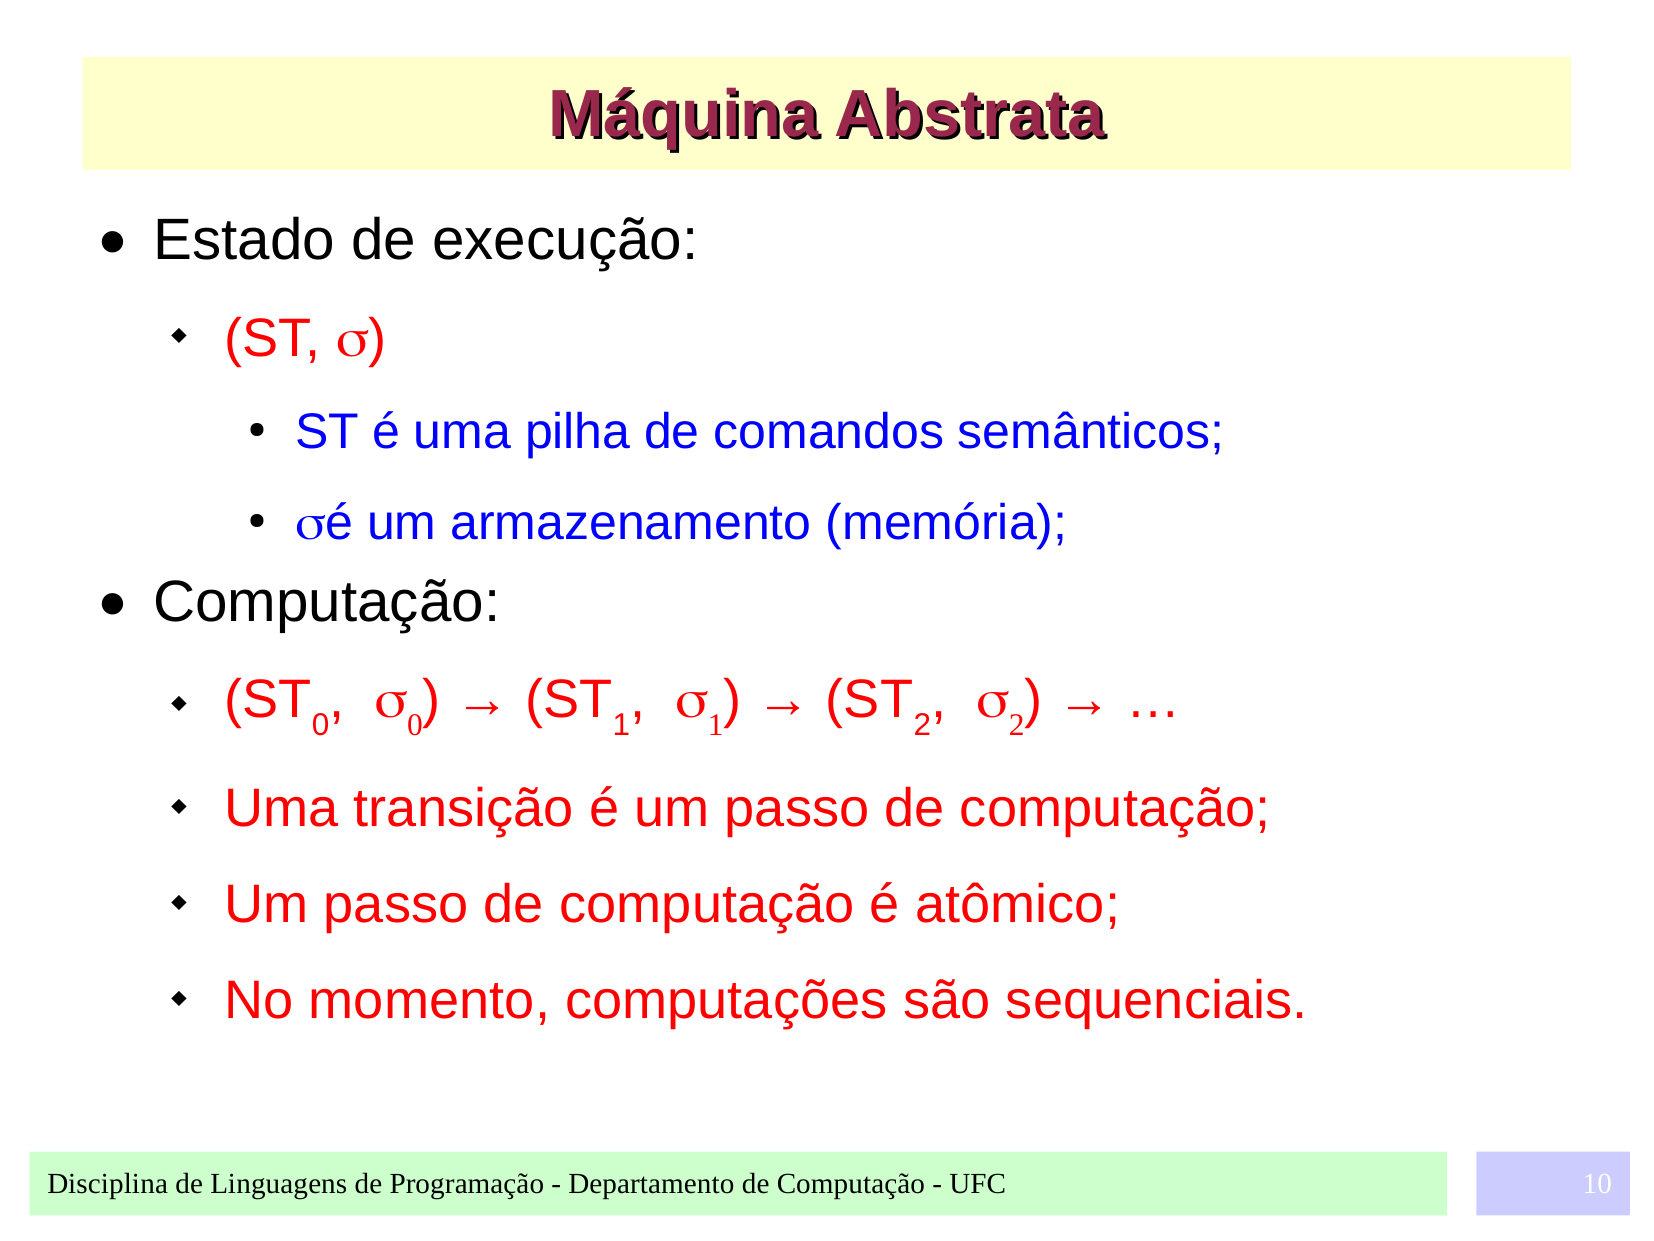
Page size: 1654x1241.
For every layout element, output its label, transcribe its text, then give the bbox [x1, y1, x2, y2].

list Estado de execução: (ST, s) ST é uma pilha de comandos semânticos; sé um armazenamento (memória); Computação: (ST0, s0) → (ST1, s1) → (ST2, s2) → … Uma transição é um passo de computação; Um passo de computação é atômico; No momento, computações são sequenciais. [82, 206, 1571, 1137]
title Máquina Abstrata [82, 56, 1571, 170]
